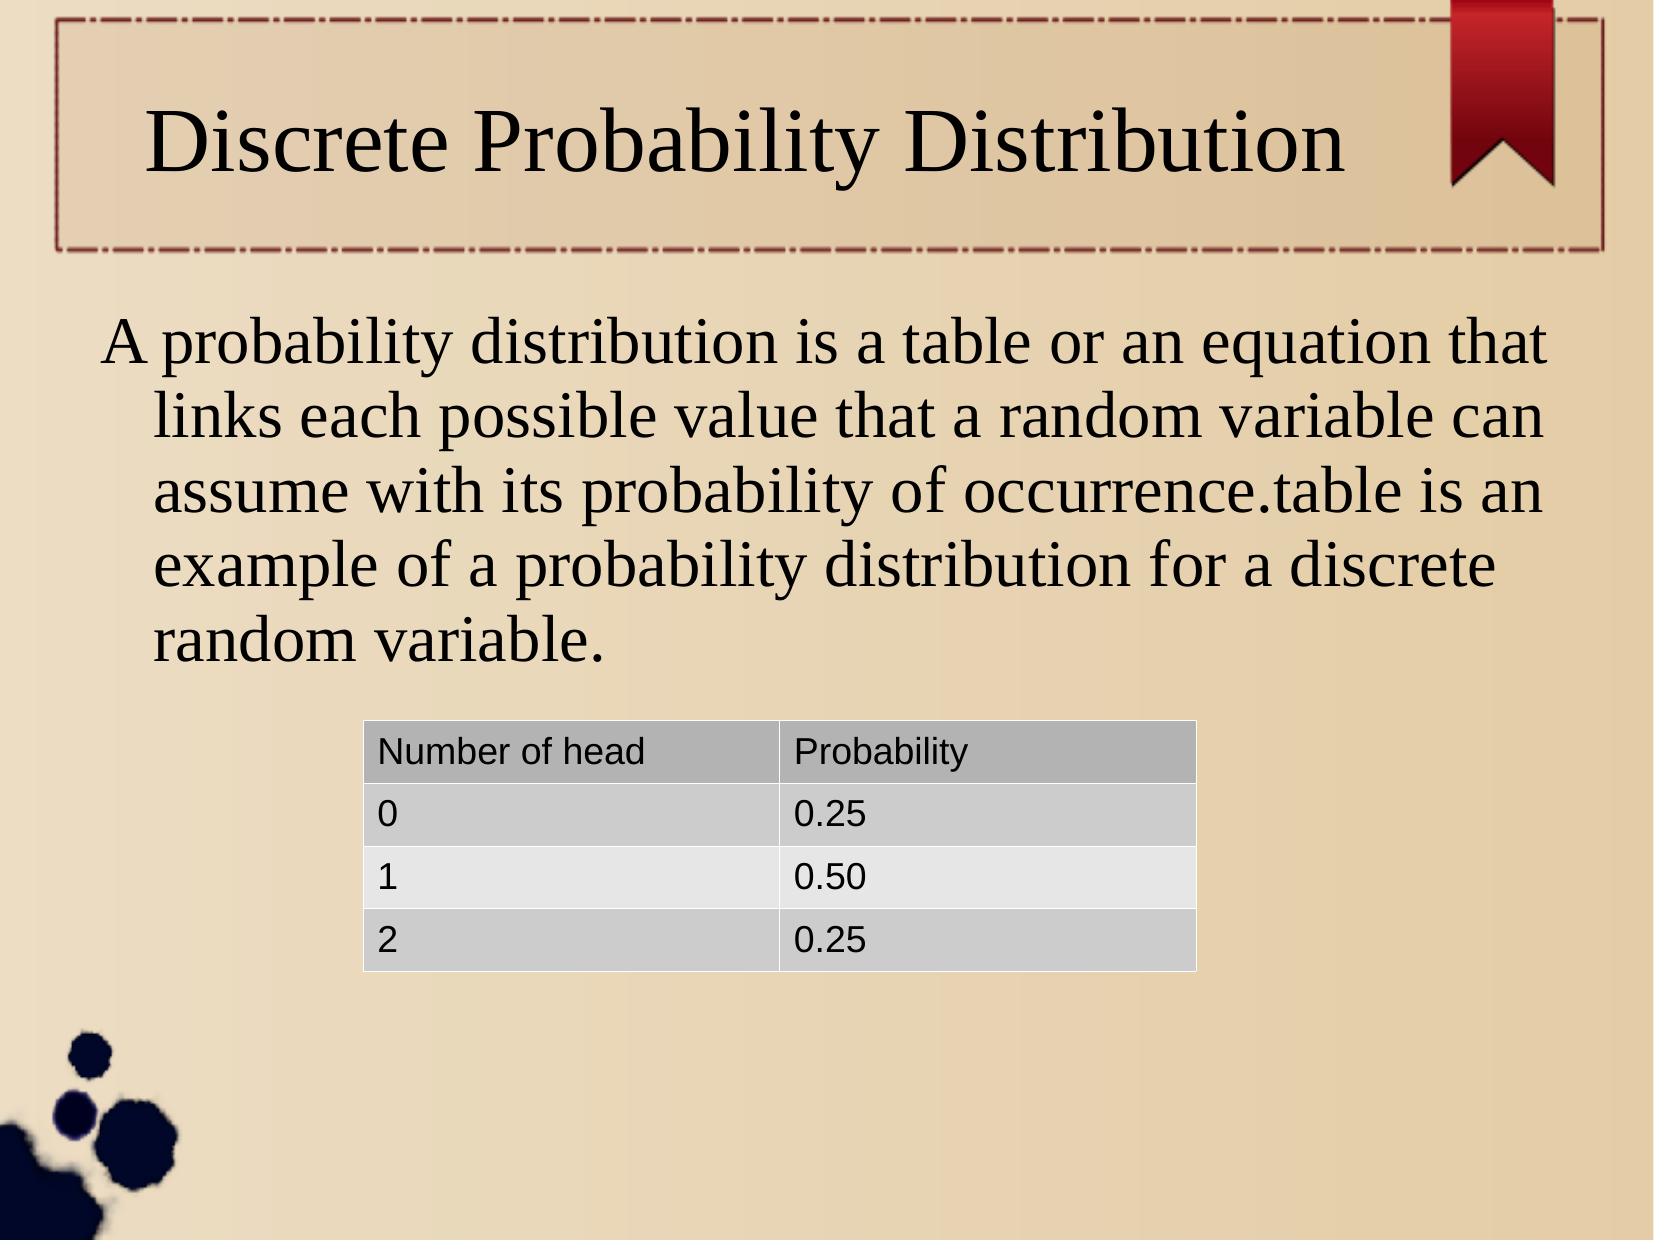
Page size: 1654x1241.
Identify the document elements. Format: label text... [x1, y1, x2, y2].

table_header Number of head [364, 721, 779, 783]
title Discrete Probability Distribution [82, 47, 1412, 229]
table_cell 0.25 [780, 784, 1196, 846]
table_cell 1 [364, 847, 779, 908]
table_cell 0 [364, 784, 779, 846]
list A probability distribution is a table or an equation that links each possible value that a random variable can assume with its probability of occurrence.table is an example of a probability distribution for a discrete random variable. [82, 299, 1571, 1019]
table_header Probability [780, 721, 1196, 783]
table_cell 0.25 [780, 909, 1196, 971]
table_cell 2 [364, 909, 779, 971]
picture [0, 0, 1654, 1240]
table_cell 0.50 [780, 847, 1196, 908]
